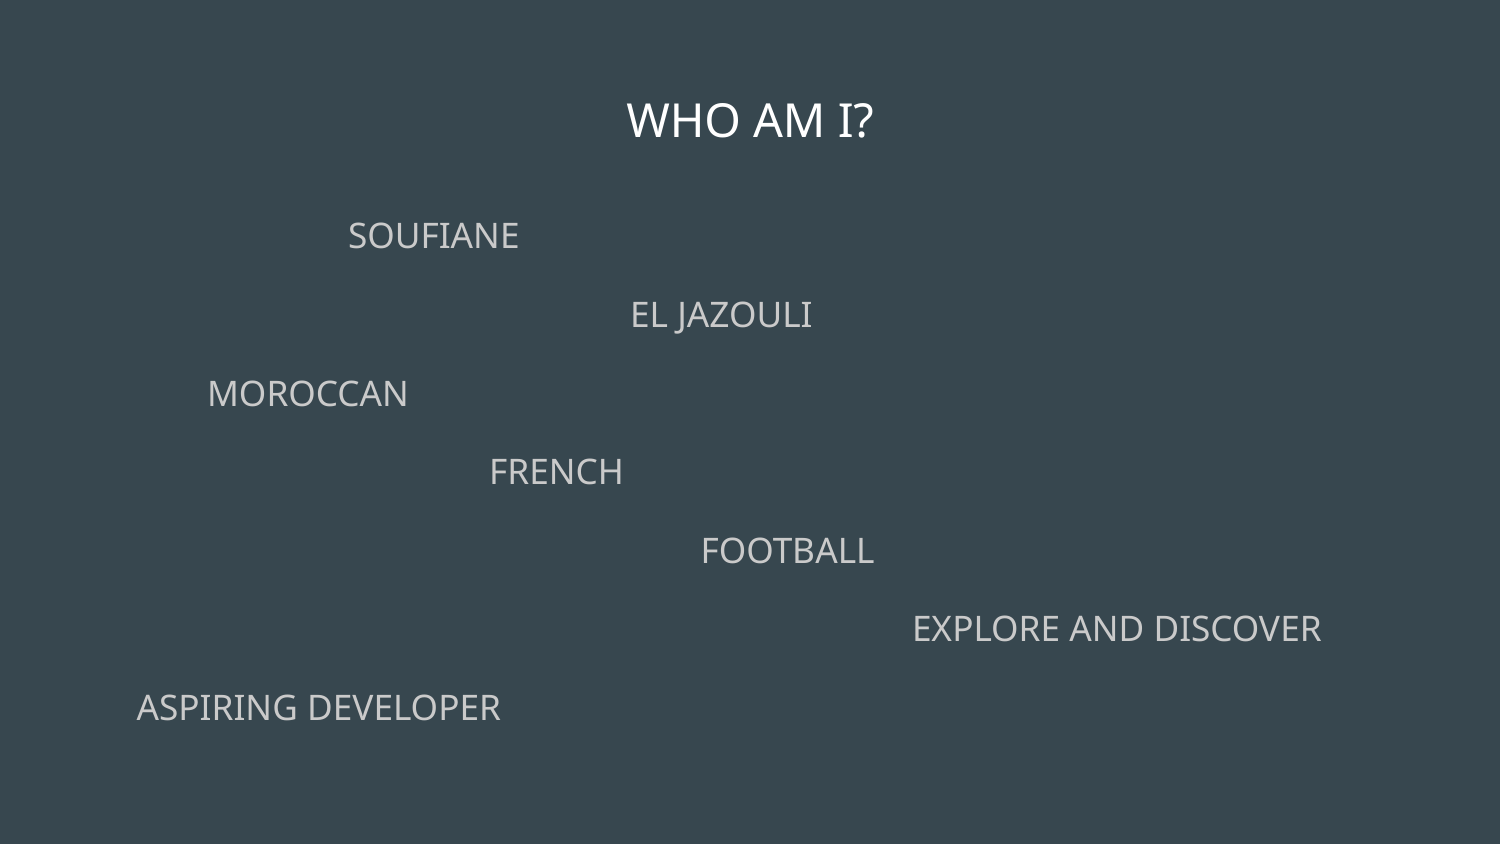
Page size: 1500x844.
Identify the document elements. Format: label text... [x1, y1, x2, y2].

list SOUFIANE EL JAZOULI MOROCCAN FRENCH FOOTBALL EXPLORE AND DISCOVER ASPIRING DEVELOPER [51, 189, 1449, 750]
title WHO AM I? [51, 72, 1449, 167]
